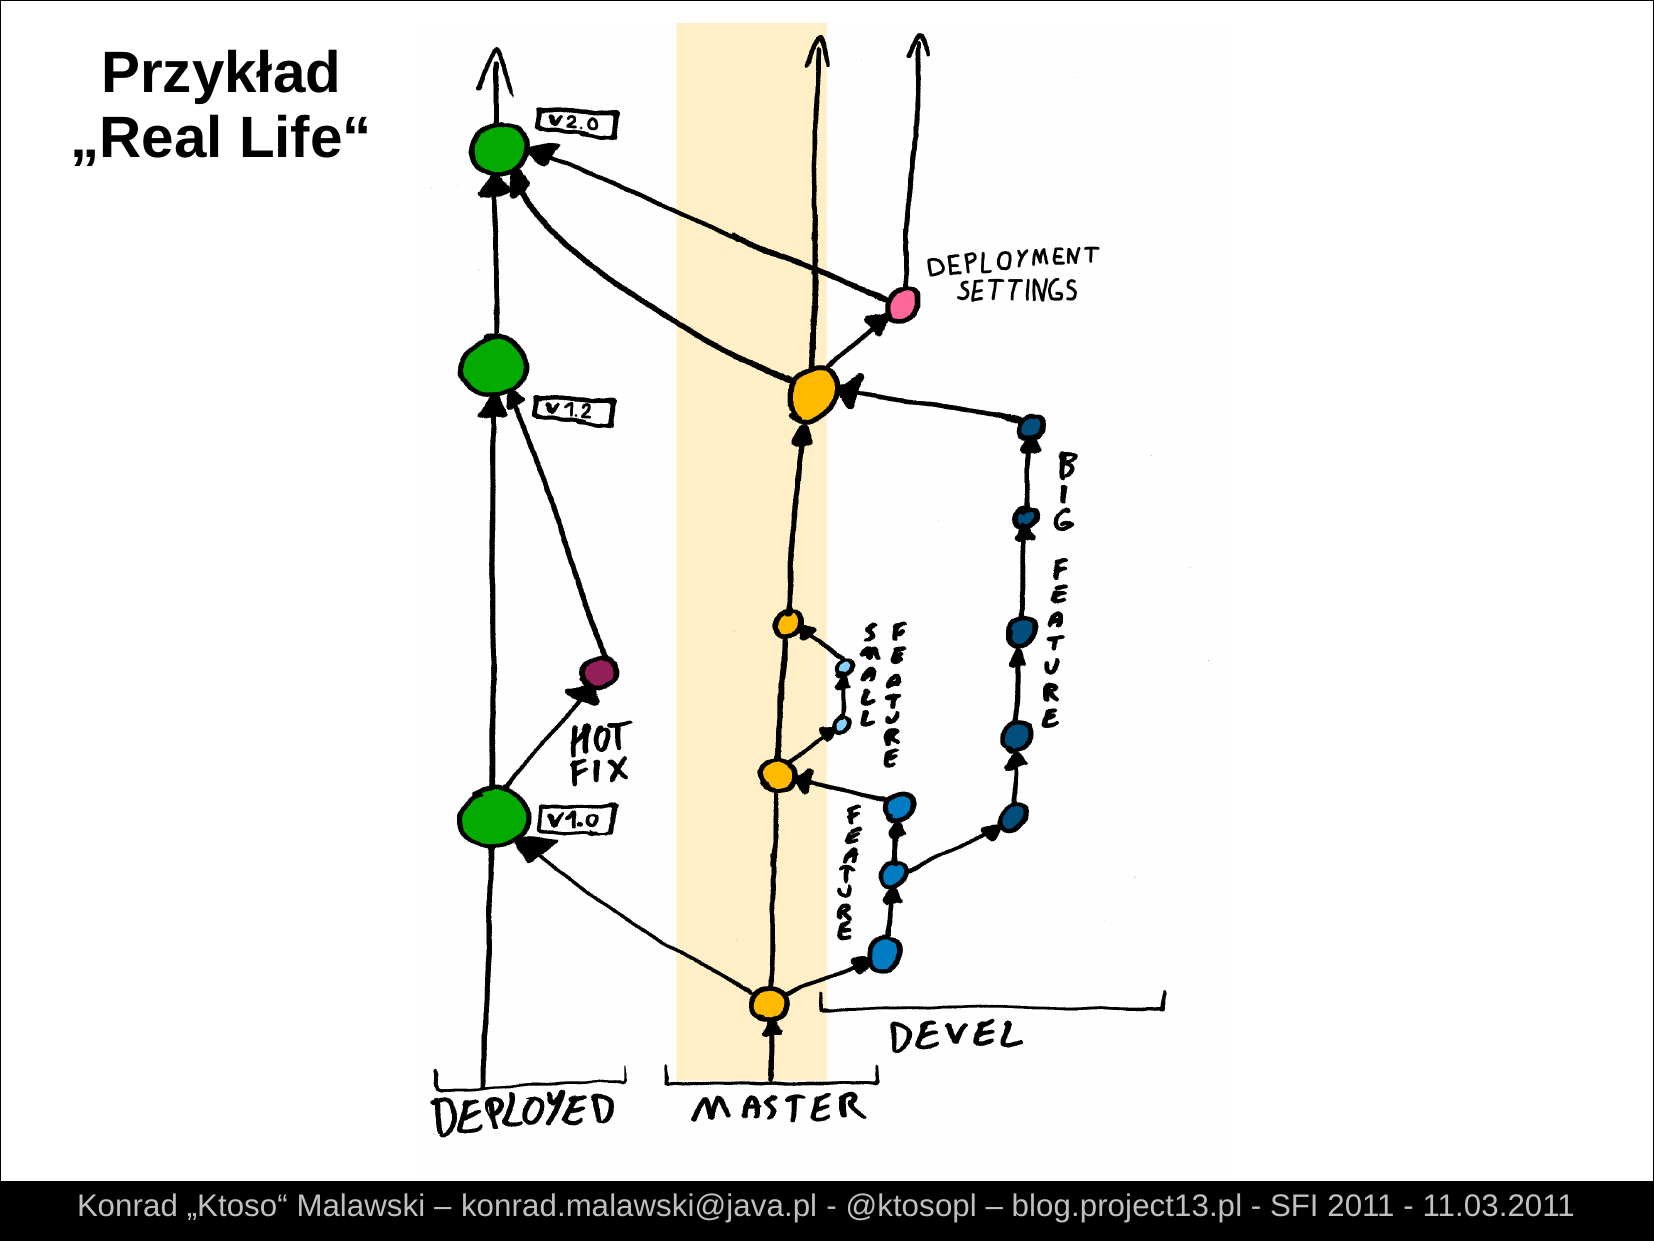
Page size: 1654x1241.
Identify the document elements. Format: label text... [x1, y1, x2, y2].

text_box Konrad „Ktoso“ Malawski – konrad.malawski@java.pl - @ktosopl – blog.project13.pl - SFI 2011 - 11.03.2011 [0, 1181, 1654, 1238]
picture [420, 23, 1233, 1177]
text_box Przykład „Real Life“ [29, 32, 414, 178]
